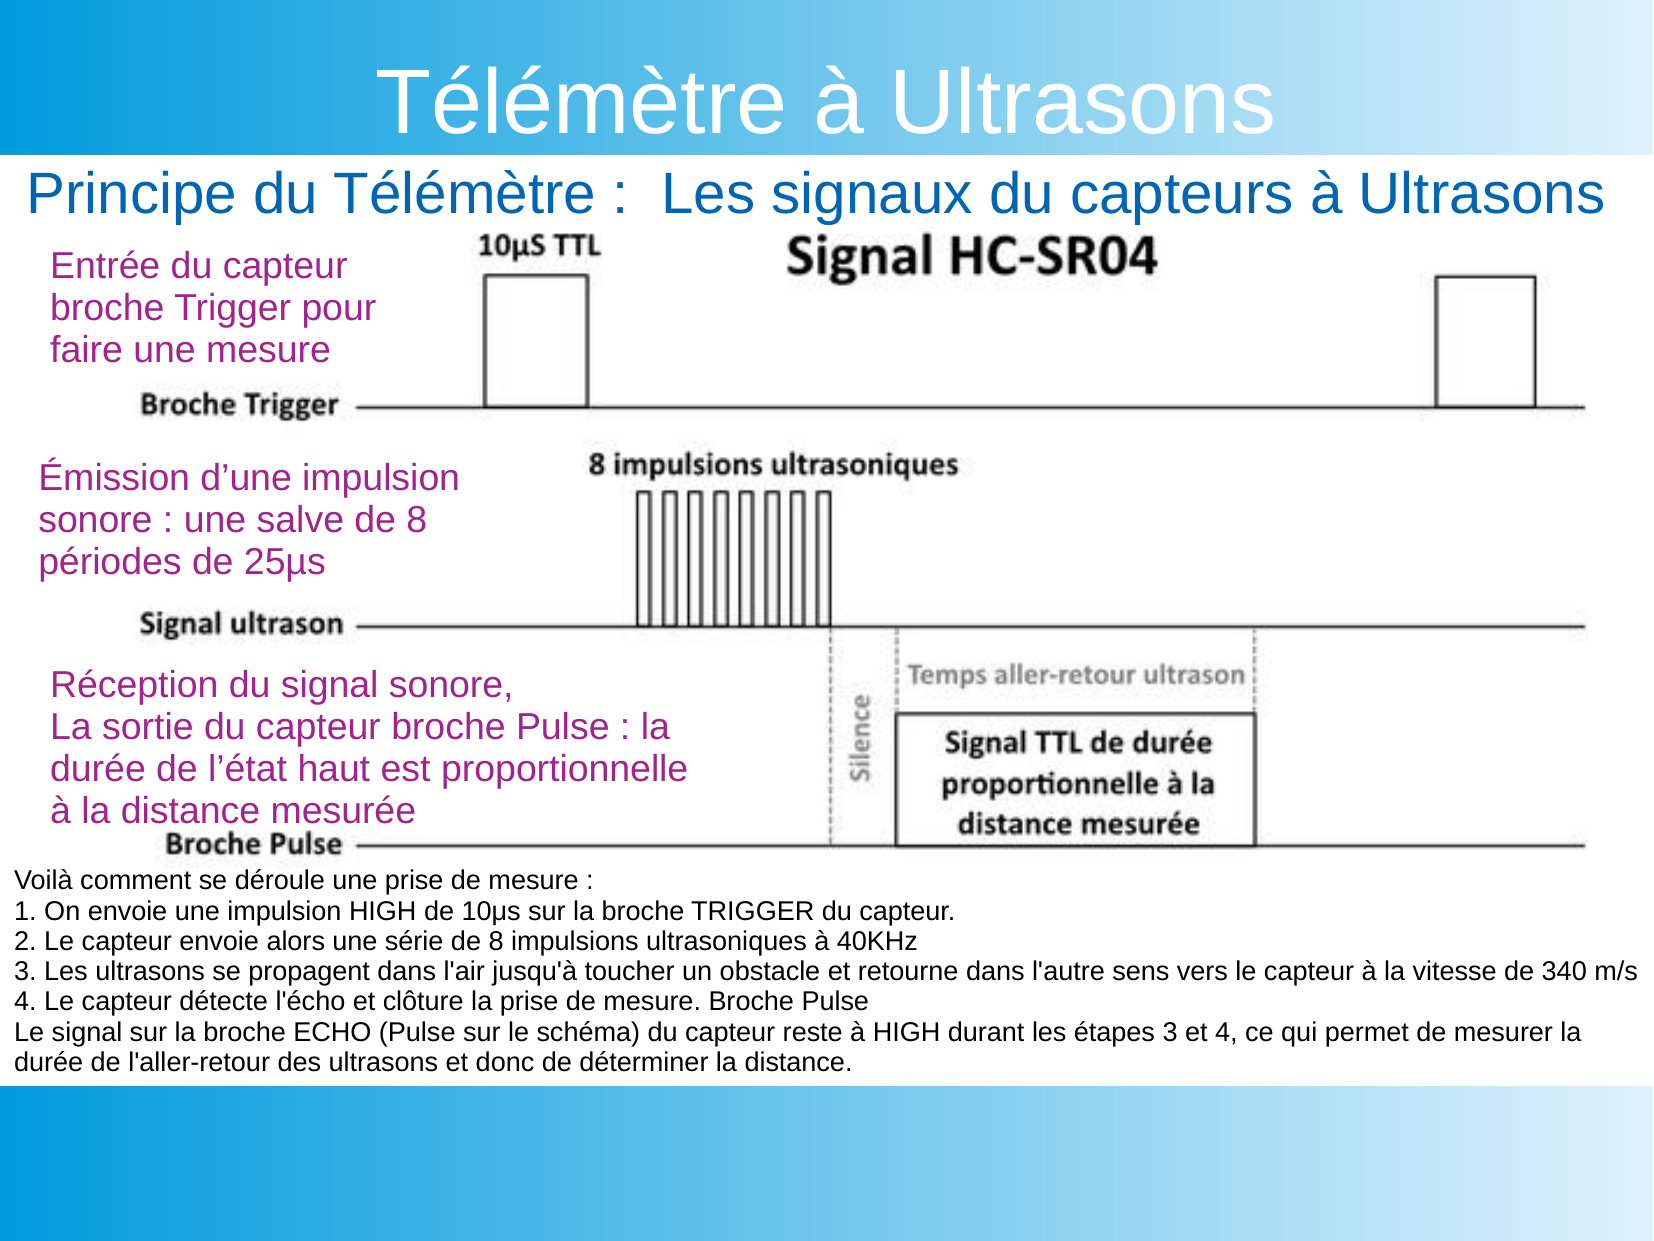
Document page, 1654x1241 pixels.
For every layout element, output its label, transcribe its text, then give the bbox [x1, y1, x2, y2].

title Télémètre à Ultrasons [82, 49, 1571, 153]
text_box Voilà comment se déroule une prise de mesure : 1. On envoie une impulsion HIGH de 10μs sur la broche TRIGGER du capteur. 2. Le capteur envoie alors une série de 8 impulsions ultrasoniques à 40KHz 3. Les ultrasons se propagent dans l'air jusqu'à toucher un obstacle et retourne dans l'autre sens vers le capteur à la vitesse de 340 m/s 4. Le capteur détecte l'écho et clôture la prise de mesure. Broche Pulse Le signal sur la broche ECHO (Pulse sur le schéma) du capteur reste à HIGH durant les étapes 3 et 4, ce qui permet de mesurer la durée de l'aller-retour des ultrasons et donc de déterminer la distance. [0, 857, 1654, 1087]
text_box Émission d’une impulsion sonore : une salve de 8 périodes de 25µs [23, 448, 485, 590]
text_box Réception du signal sonore, La sortie du capteur broche Pulse : la durée de l’état haut est proportionnelle à la distance mesurée [35, 655, 707, 839]
text_box Principe du Télémètre : Les signaux du capteurs à Ultrasons [11, 153, 1630, 237]
picture [118, 237, 1607, 857]
text_box Entrée du capteur broche Trigger pour faire une mesure [35, 237, 438, 378]
